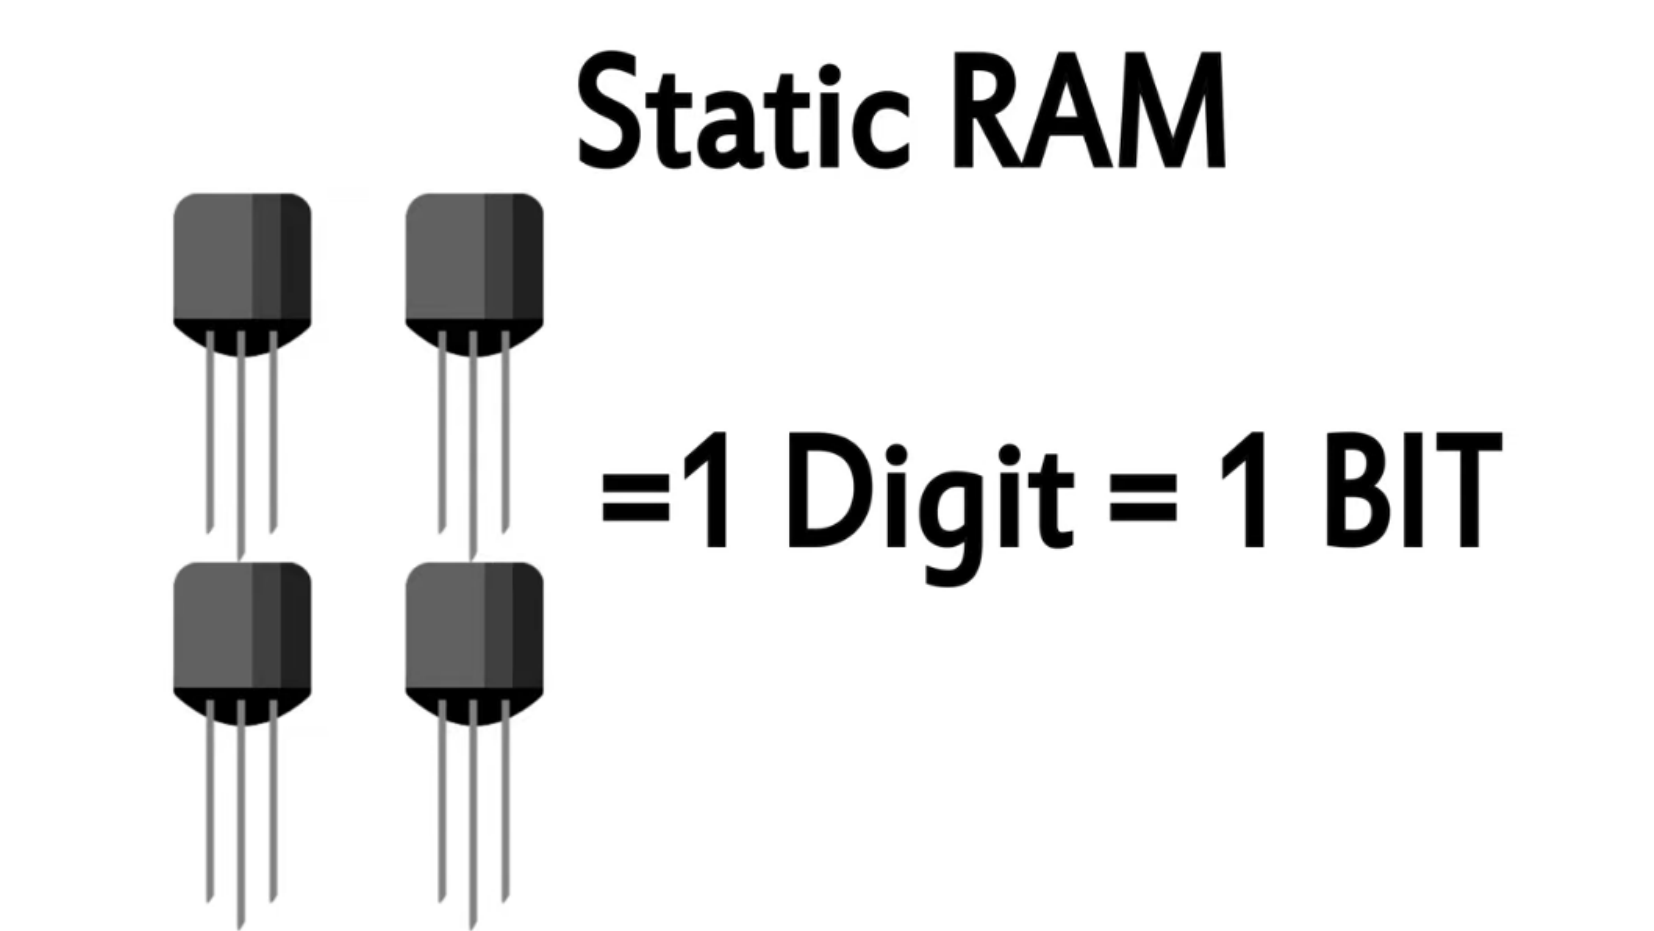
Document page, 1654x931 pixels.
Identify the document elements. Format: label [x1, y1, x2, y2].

picture [111, 5, 1551, 931]
